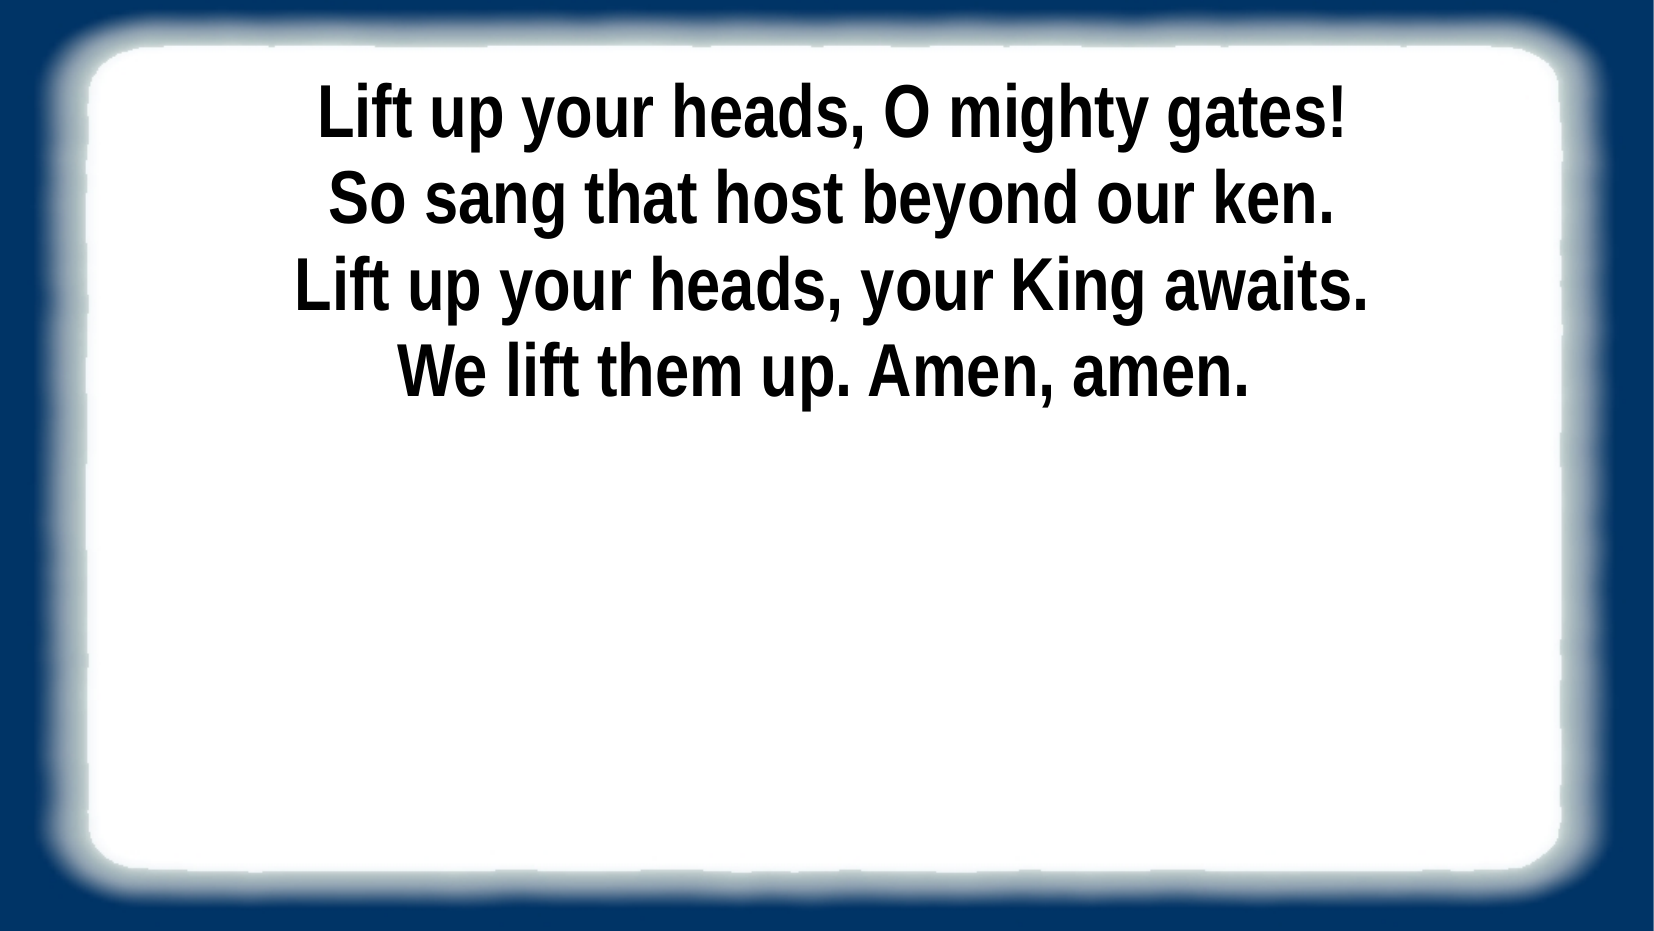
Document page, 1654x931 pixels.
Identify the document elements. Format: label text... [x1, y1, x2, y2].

text_box Lift up your heads, O mighty gates! So sang that host beyond our ken. Lift up your heads, your King awaits. We lift them up. Amen, amen. [135, 60, 1531, 496]
picture [0, 0, 1654, 931]
